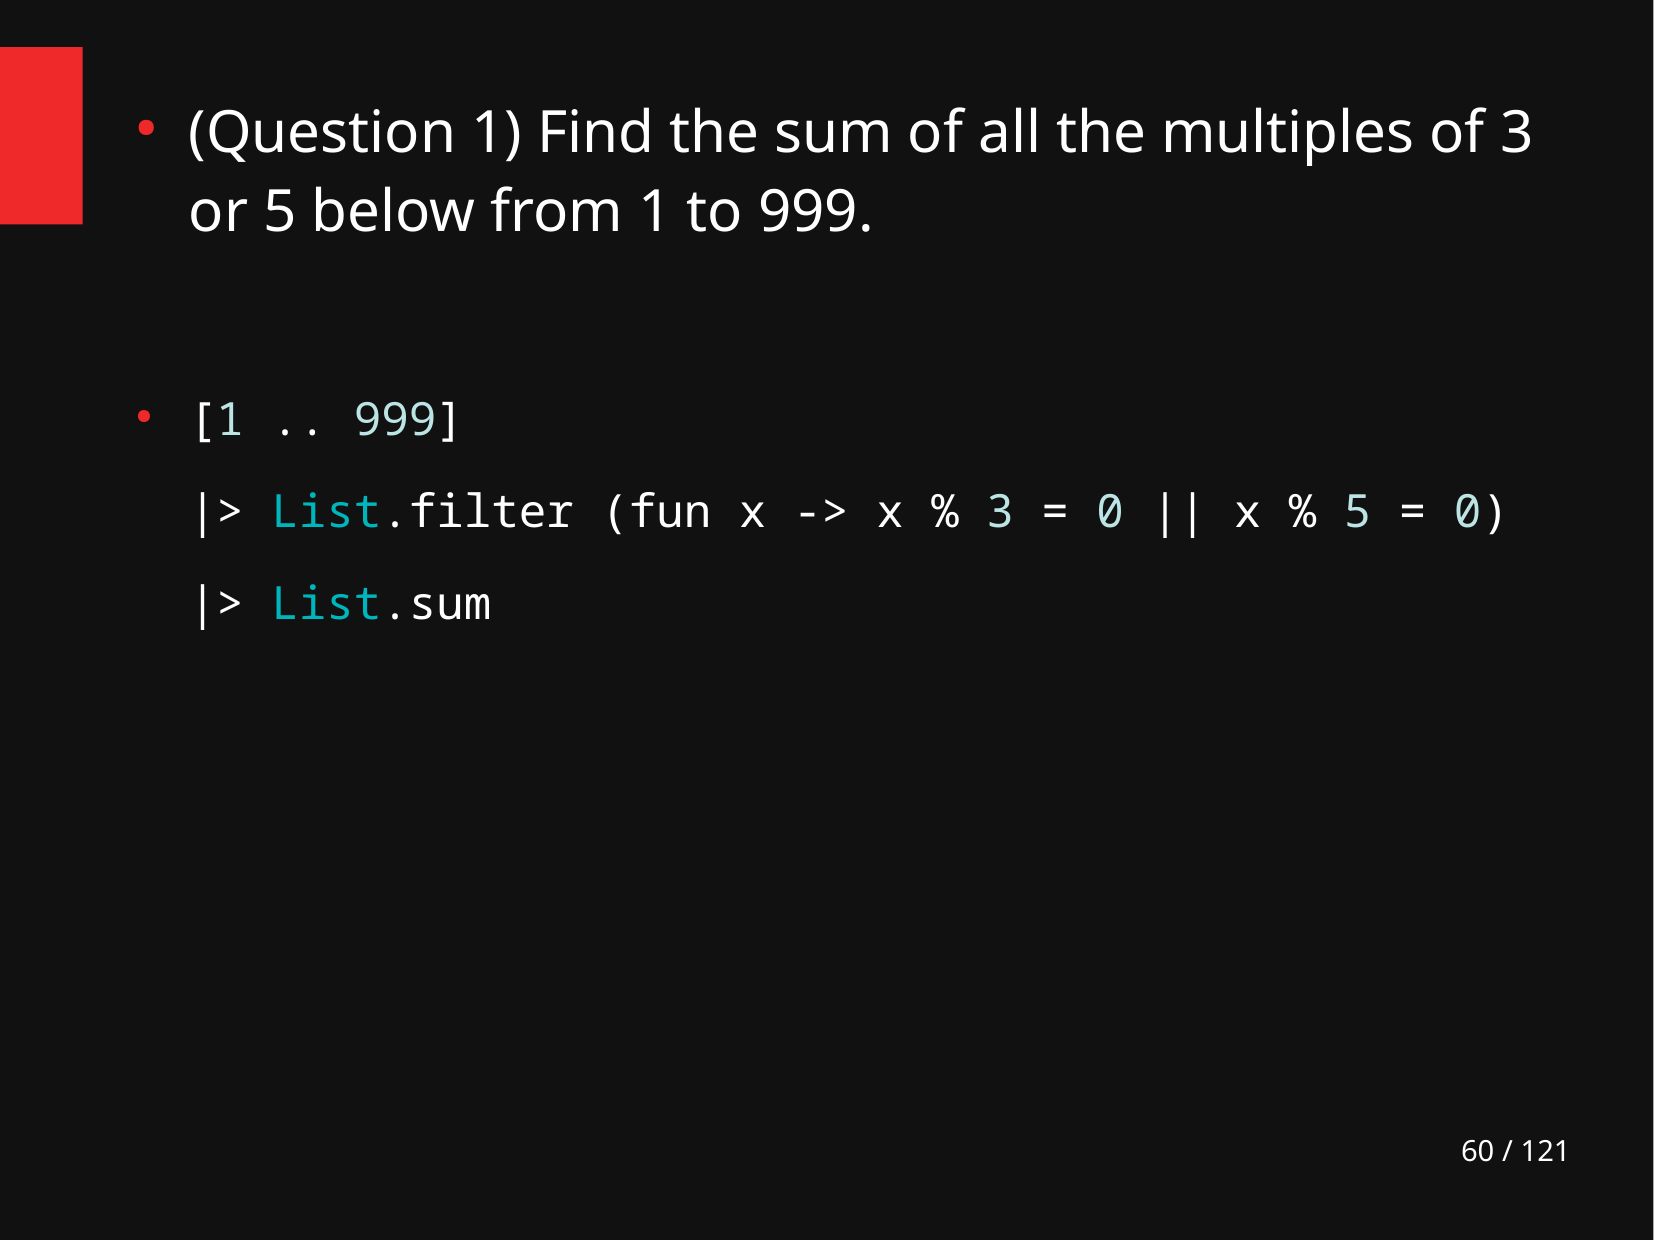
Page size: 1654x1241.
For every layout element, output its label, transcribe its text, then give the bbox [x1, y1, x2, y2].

list (Question 1) Find the sum of all the multiples of 3 or 5 below from 1 to 999. [1 .. 999] |> List.filter (fun x -> x % 3 = 0 || x % 5 = 0) |> List.sum [118, 90, 1536, 1074]
